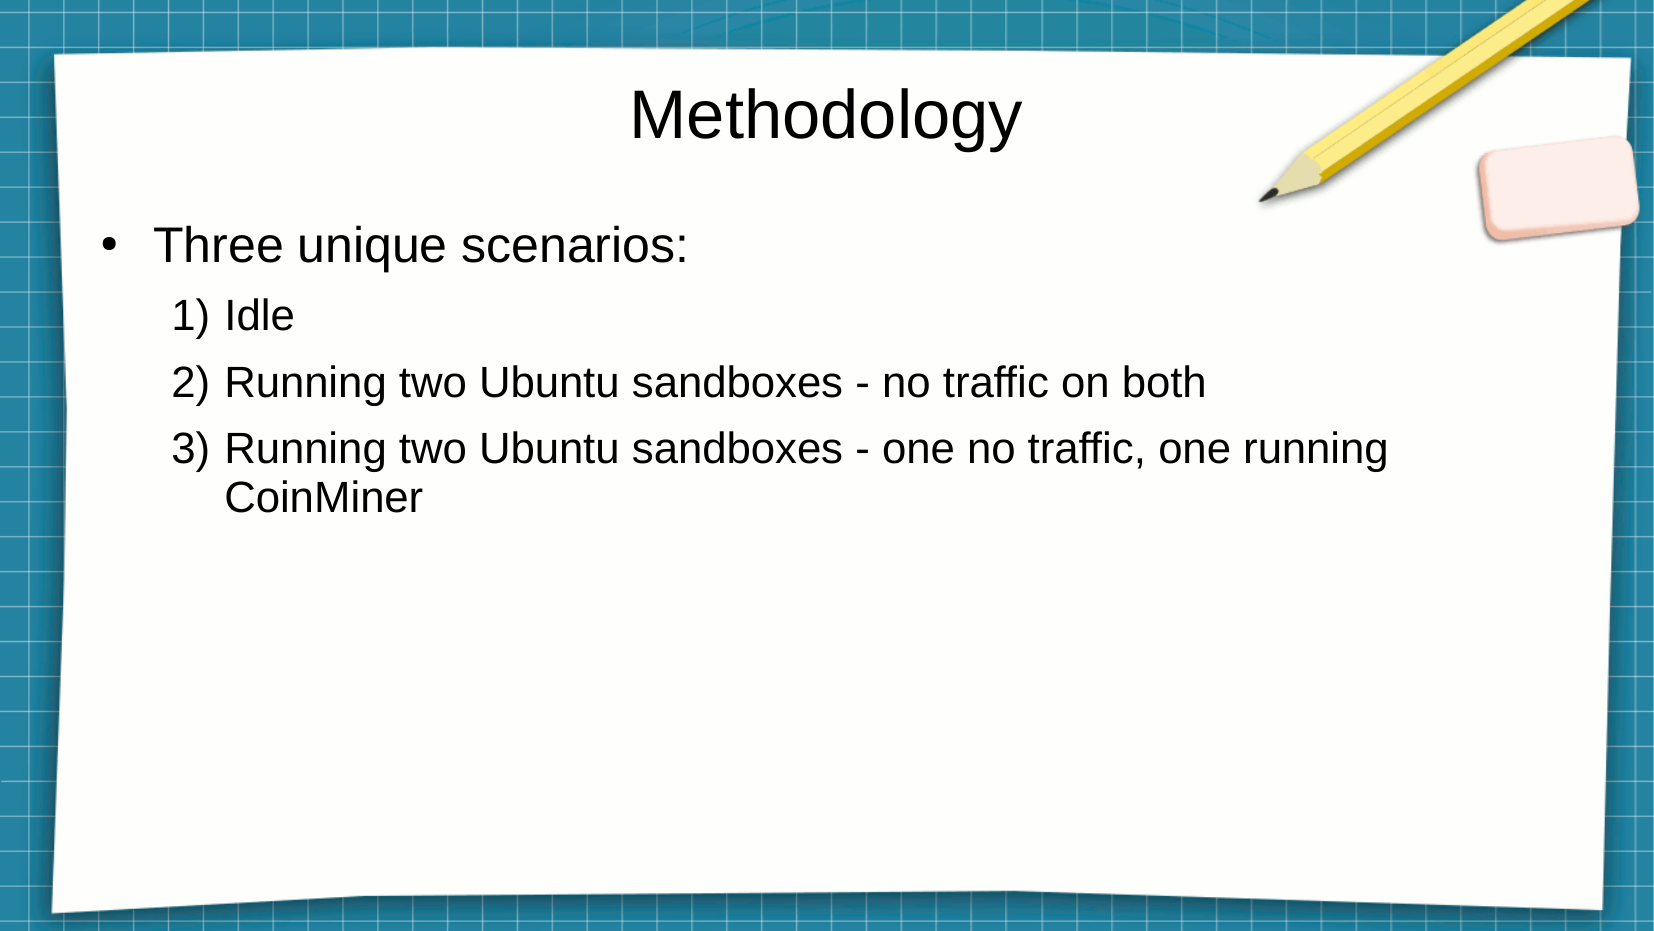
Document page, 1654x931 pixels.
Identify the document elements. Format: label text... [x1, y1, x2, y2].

picture [0, 0, 1654, 931]
title Methodology [82, 37, 1571, 193]
list Three unique scenarios: Idle Running two Ubuntu sandboxes - no traffic on both Running two Ubuntu sandboxes - one no traffic, one running CoinMiner [82, 217, 1571, 758]
